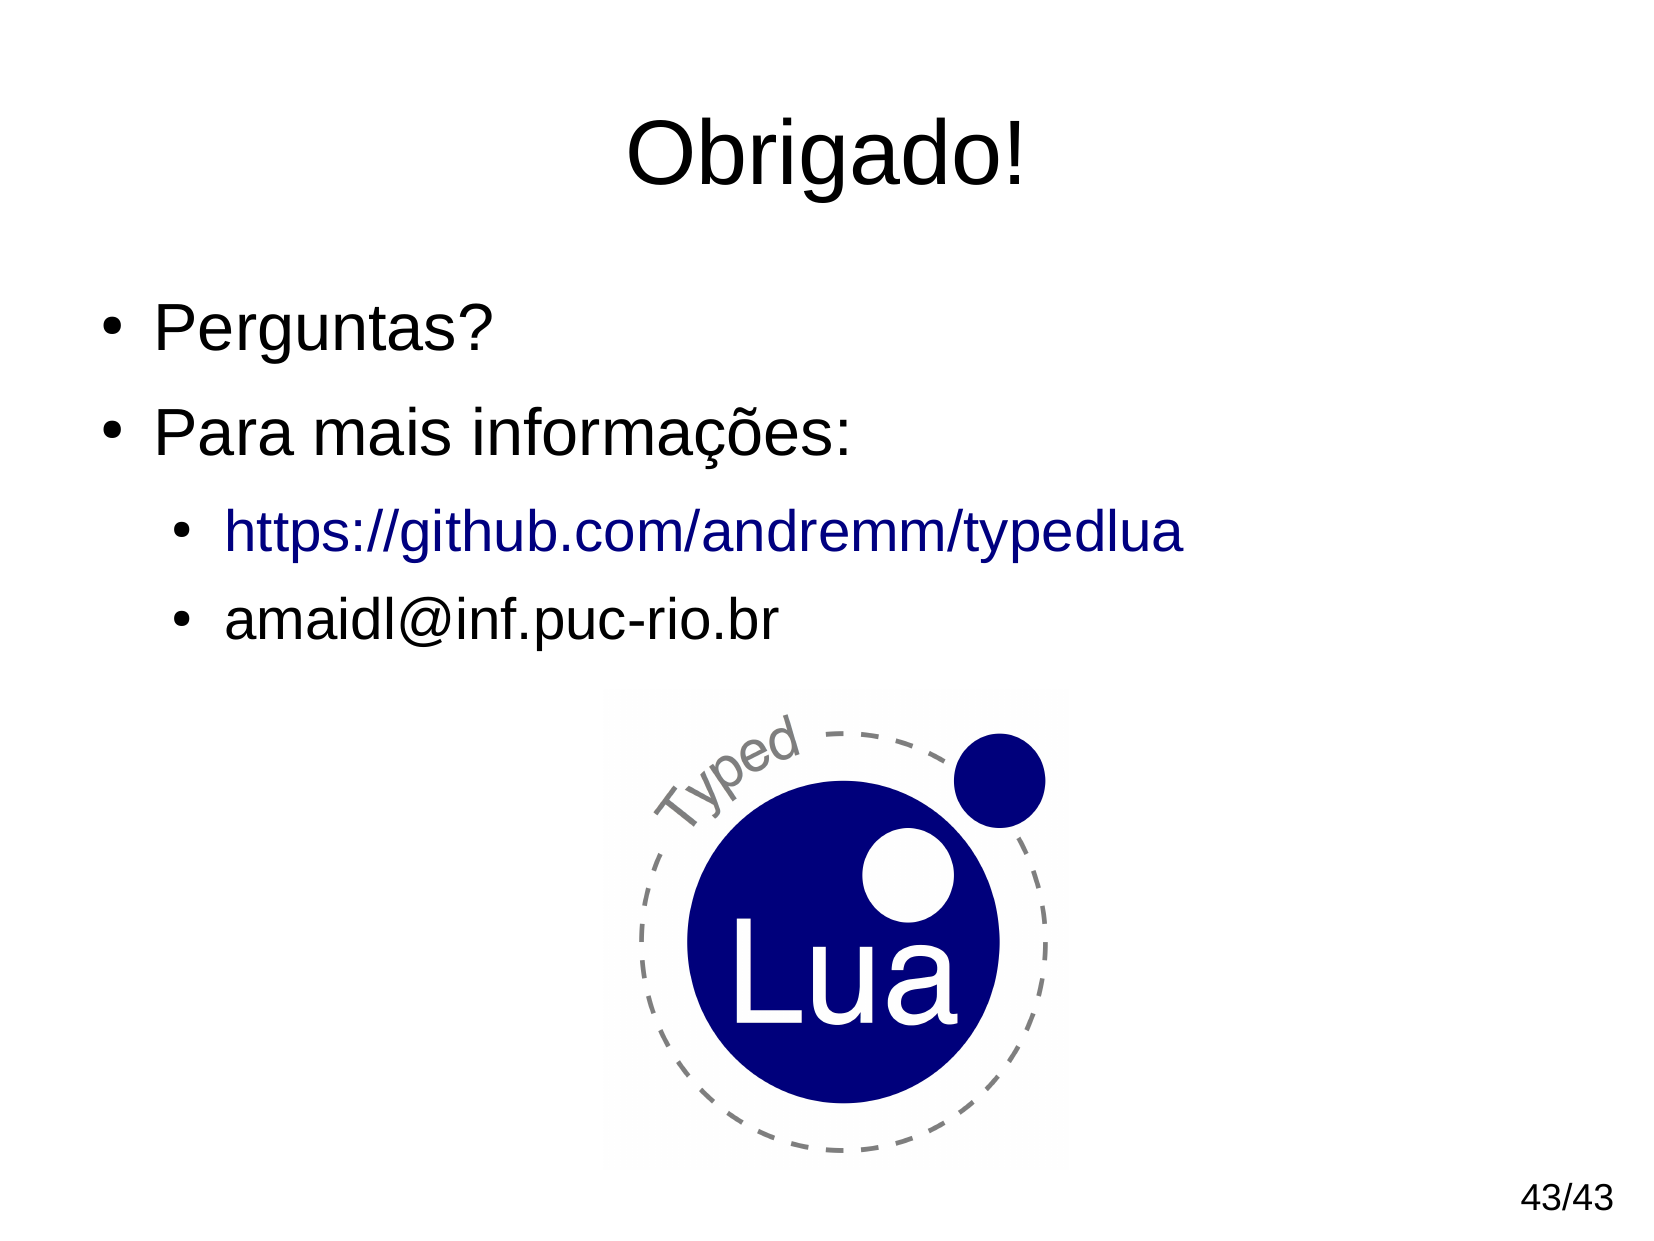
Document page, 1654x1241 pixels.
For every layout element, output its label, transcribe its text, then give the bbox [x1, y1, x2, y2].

text_box 43/43 [1495, 1168, 1630, 1239]
title Obrigado! [82, 49, 1571, 257]
picture [603, 689, 1069, 1171]
list Perguntas? Para mais informações: https://github.com/andremm/typedlua amaidl@inf.puc-rio.br [82, 290, 1571, 1109]
